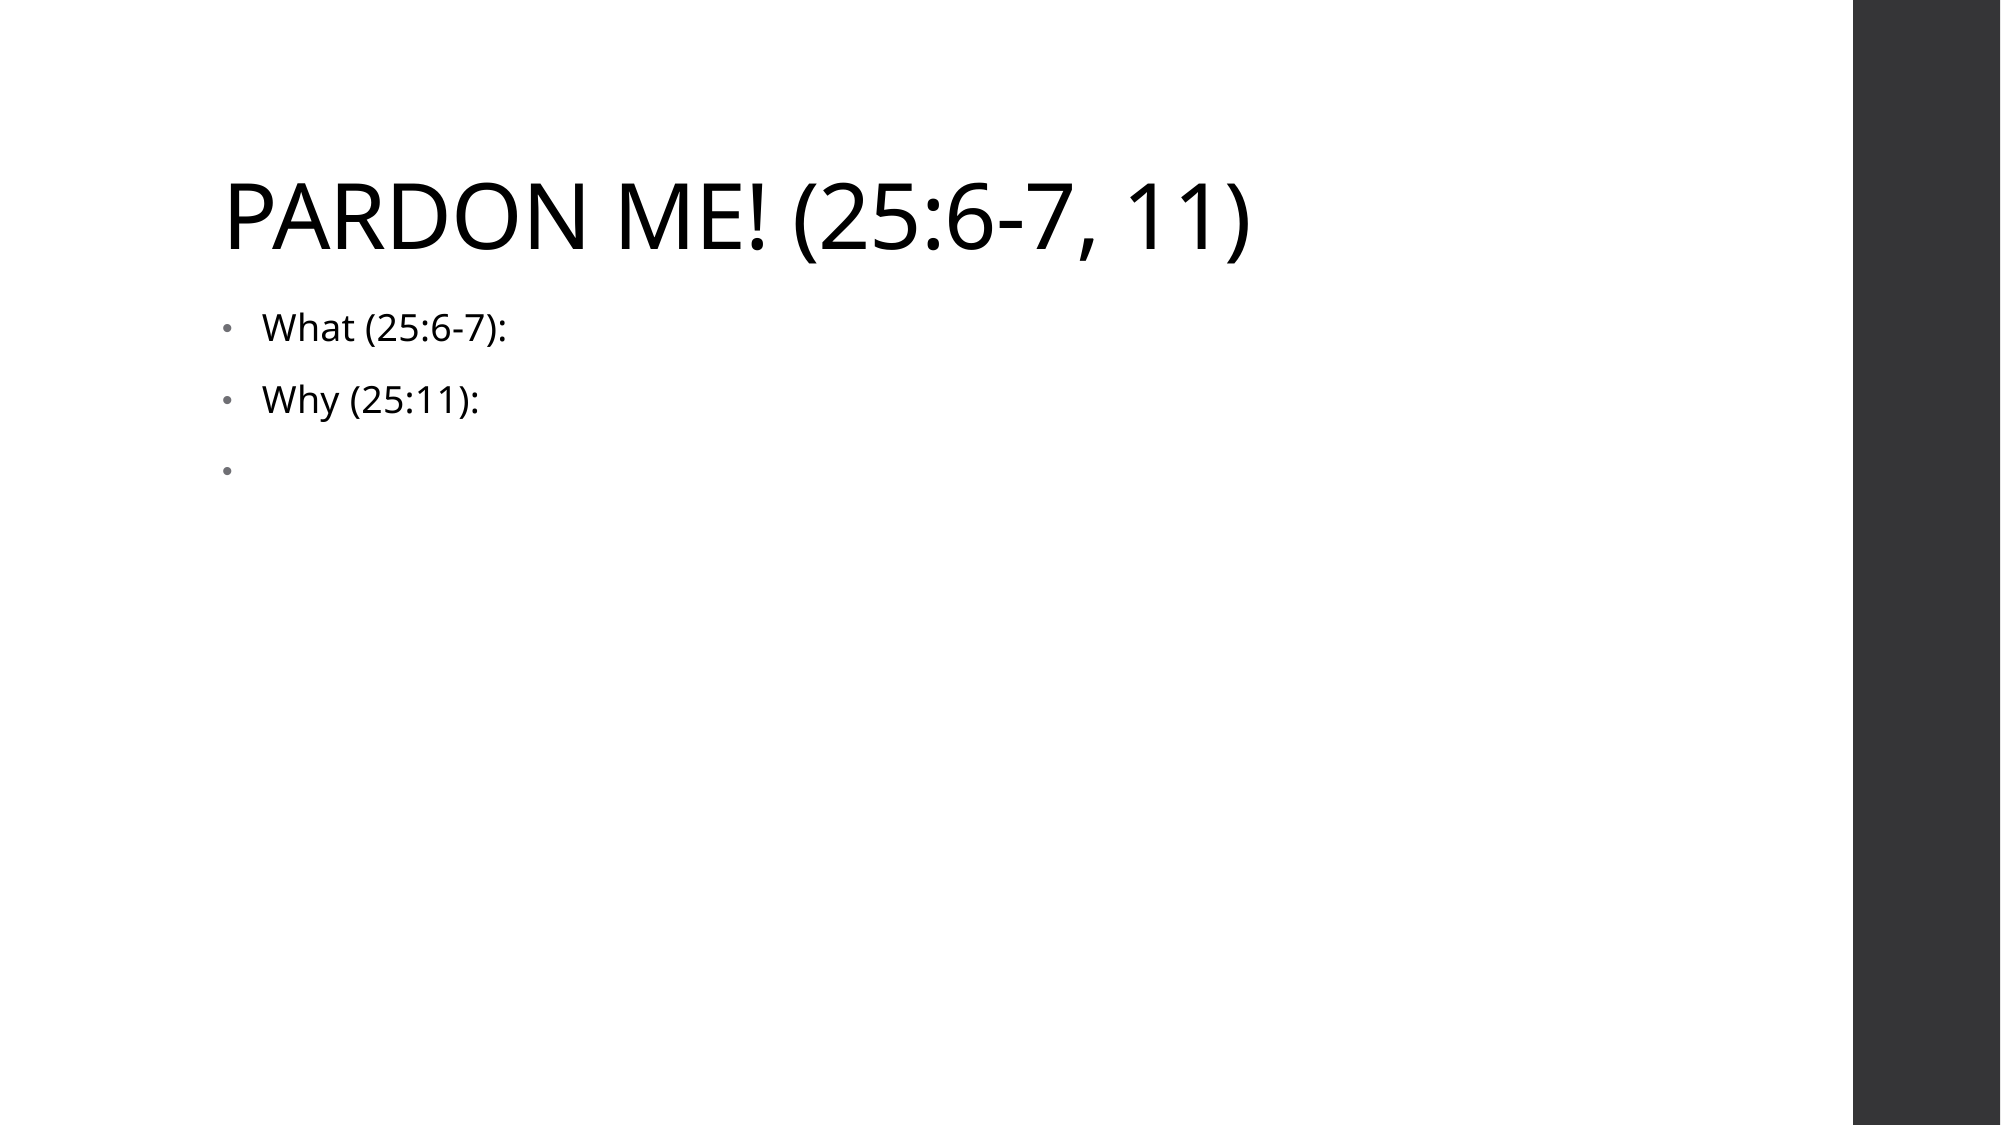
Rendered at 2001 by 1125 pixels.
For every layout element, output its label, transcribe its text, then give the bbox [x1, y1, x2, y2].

list What (25:6-7): Why (25:11): [206, 299, 1617, 1014]
title PARDON ME! (25:6-7, 11) [206, 60, 1797, 278]
